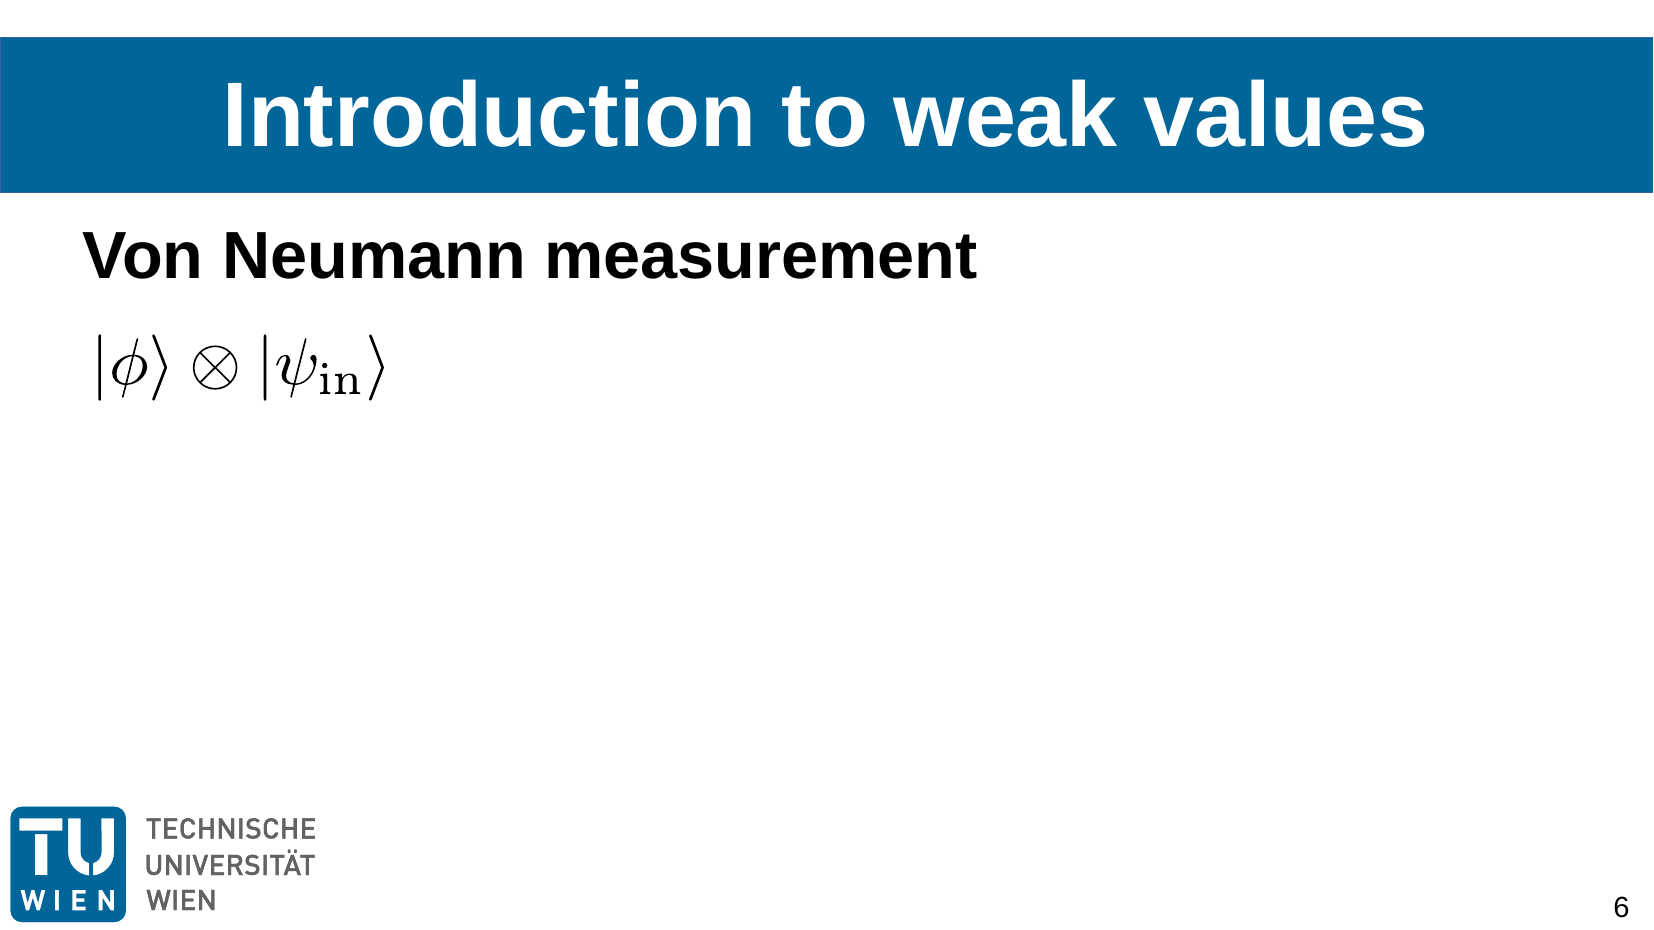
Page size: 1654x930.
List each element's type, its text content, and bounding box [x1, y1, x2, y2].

list Von Neumann measurement [82, 217, 1571, 757]
title Introduction to weak values [0, 37, 1653, 193]
picture [93, 314, 390, 416]
